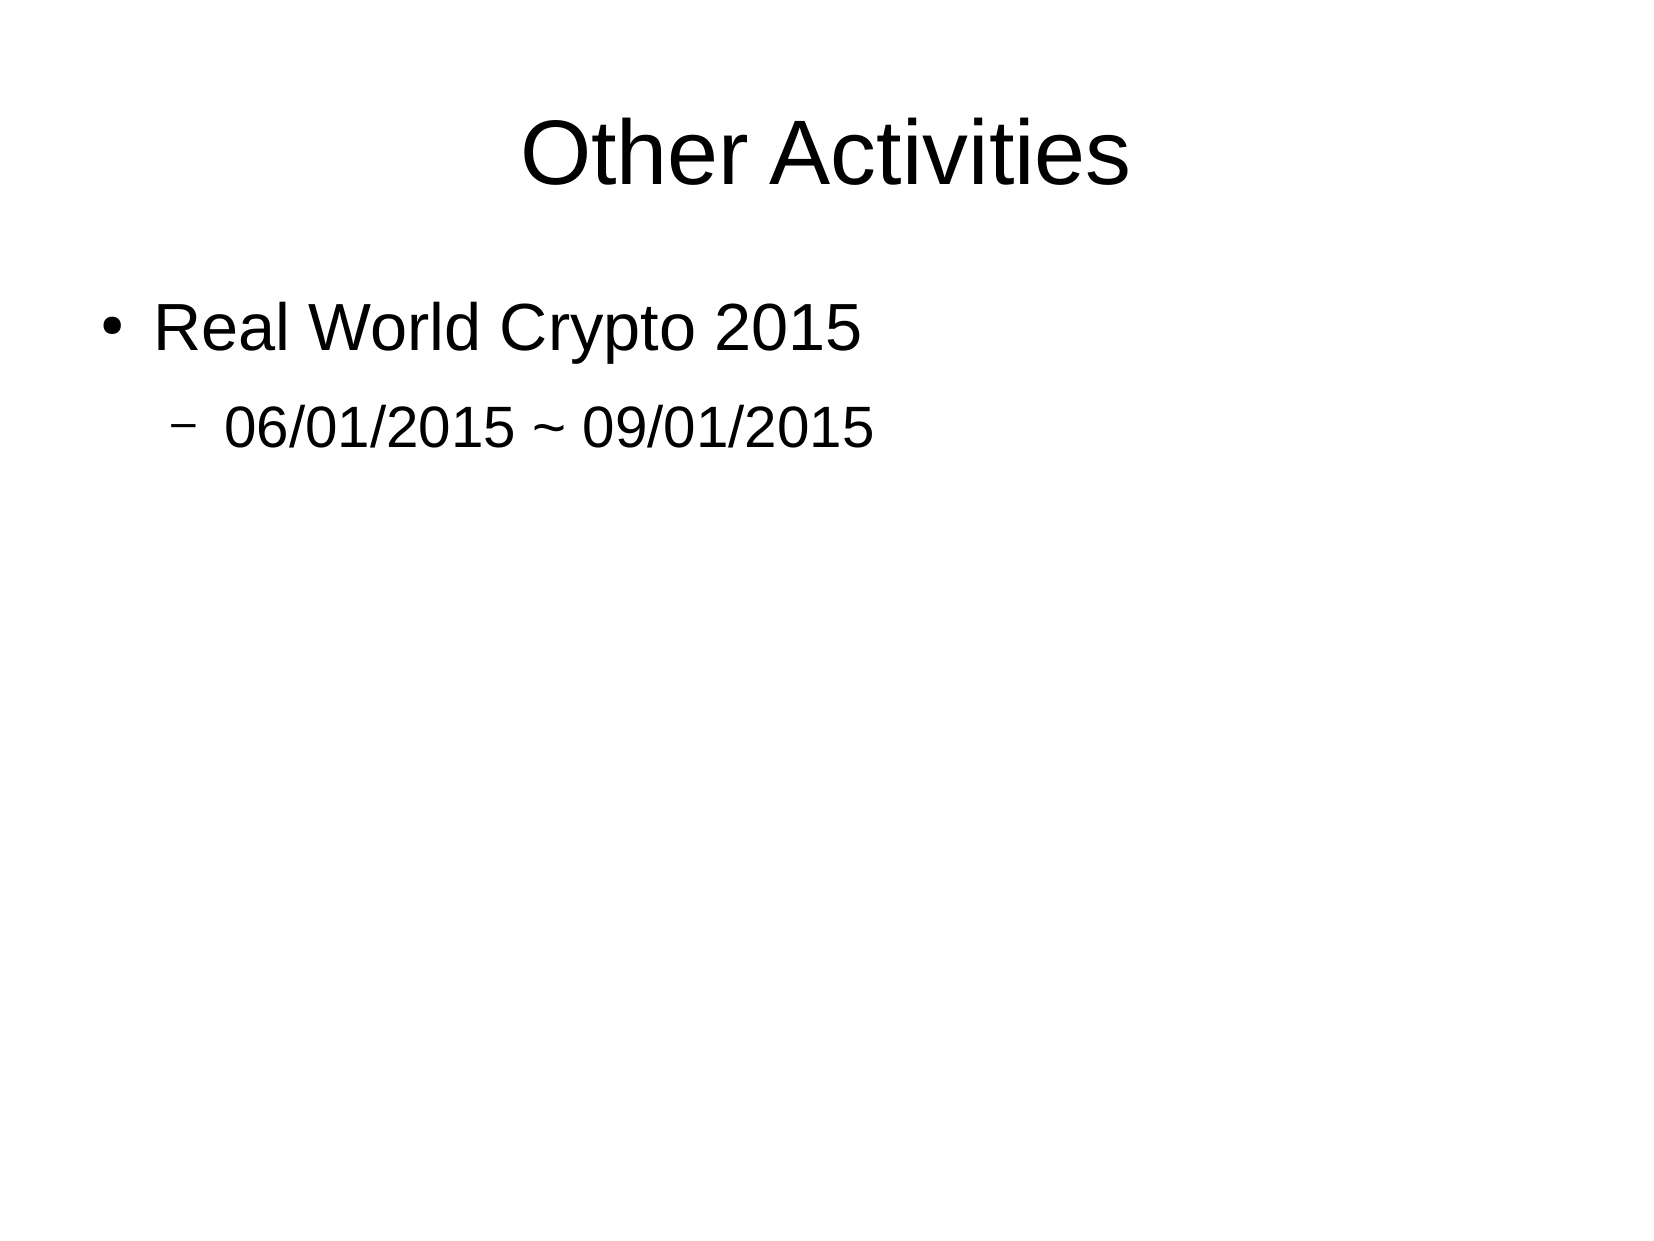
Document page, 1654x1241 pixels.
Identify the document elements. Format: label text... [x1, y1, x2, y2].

title Other Activities [82, 49, 1571, 257]
list Real World Crypto 2015 06/01/2015 ~ 09/01/2015 [82, 290, 1571, 1010]
